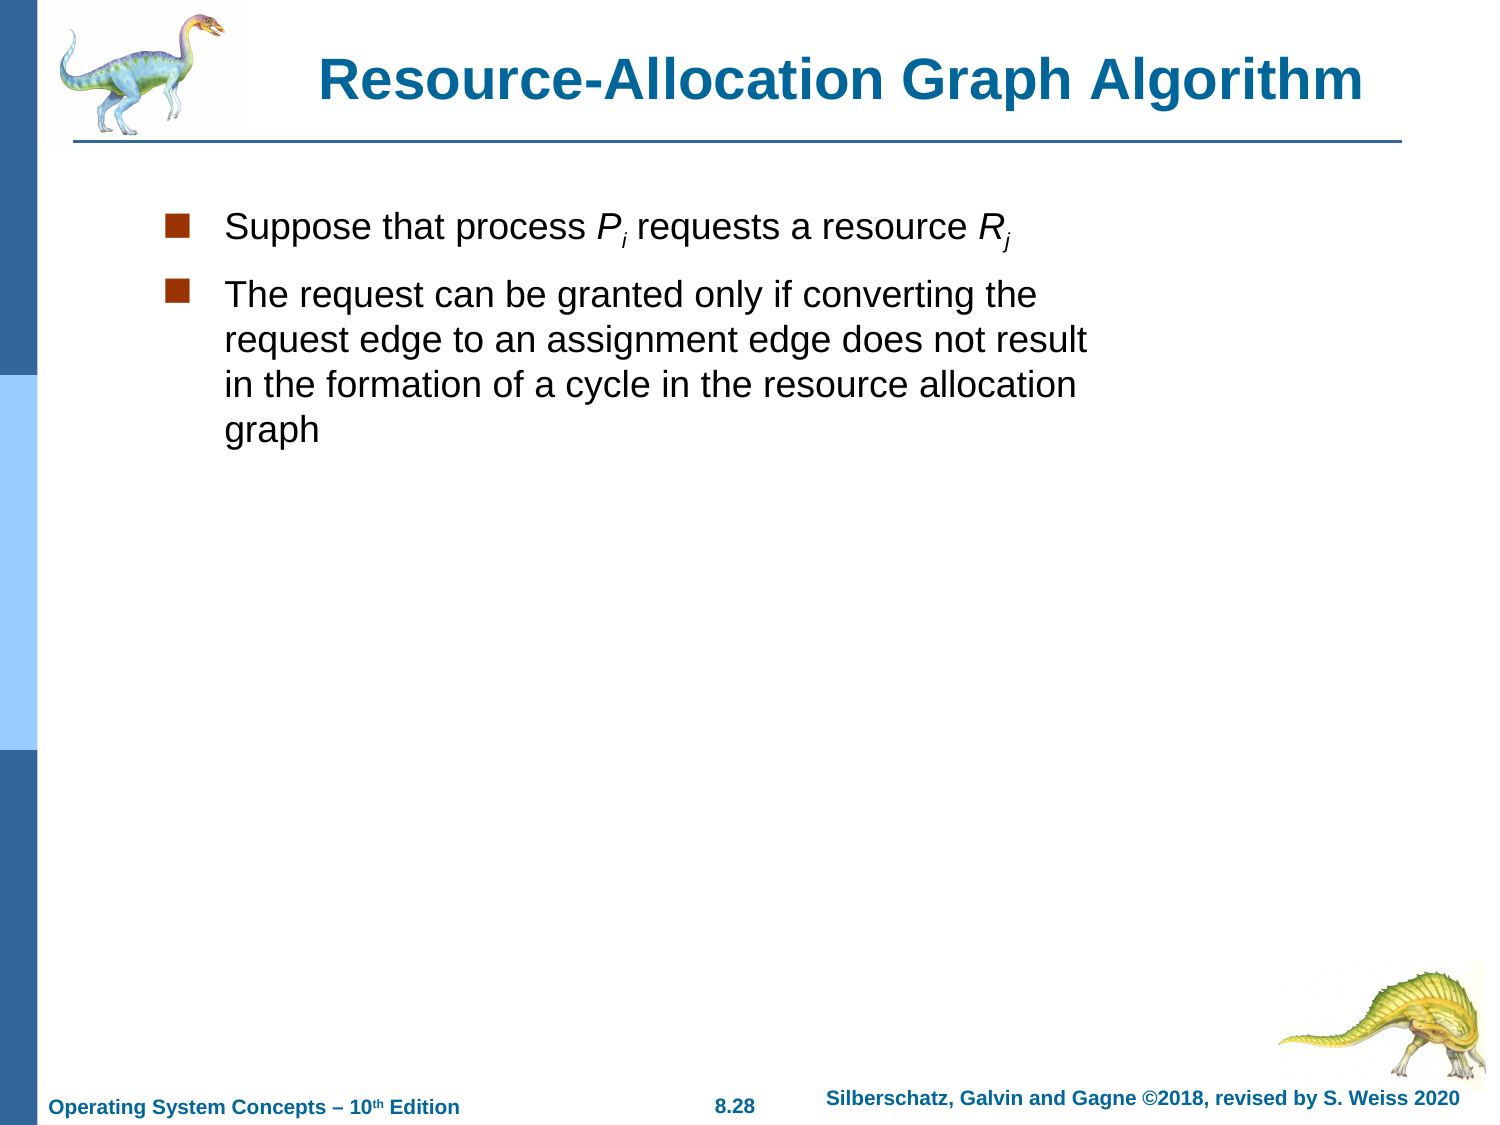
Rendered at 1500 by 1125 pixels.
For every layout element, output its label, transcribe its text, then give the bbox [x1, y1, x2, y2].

title Resource-Allocation Graph Algorithm [213, 24, 1470, 120]
picture [46, 0, 243, 149]
picture [1275, 959, 1486, 1095]
list Suppose that process Pi requests a resource Rj The request can be granted only if converting the request edge to an assignment edge does not result in the formation of a cycle in the resource allocation graph [153, 194, 1132, 901]
